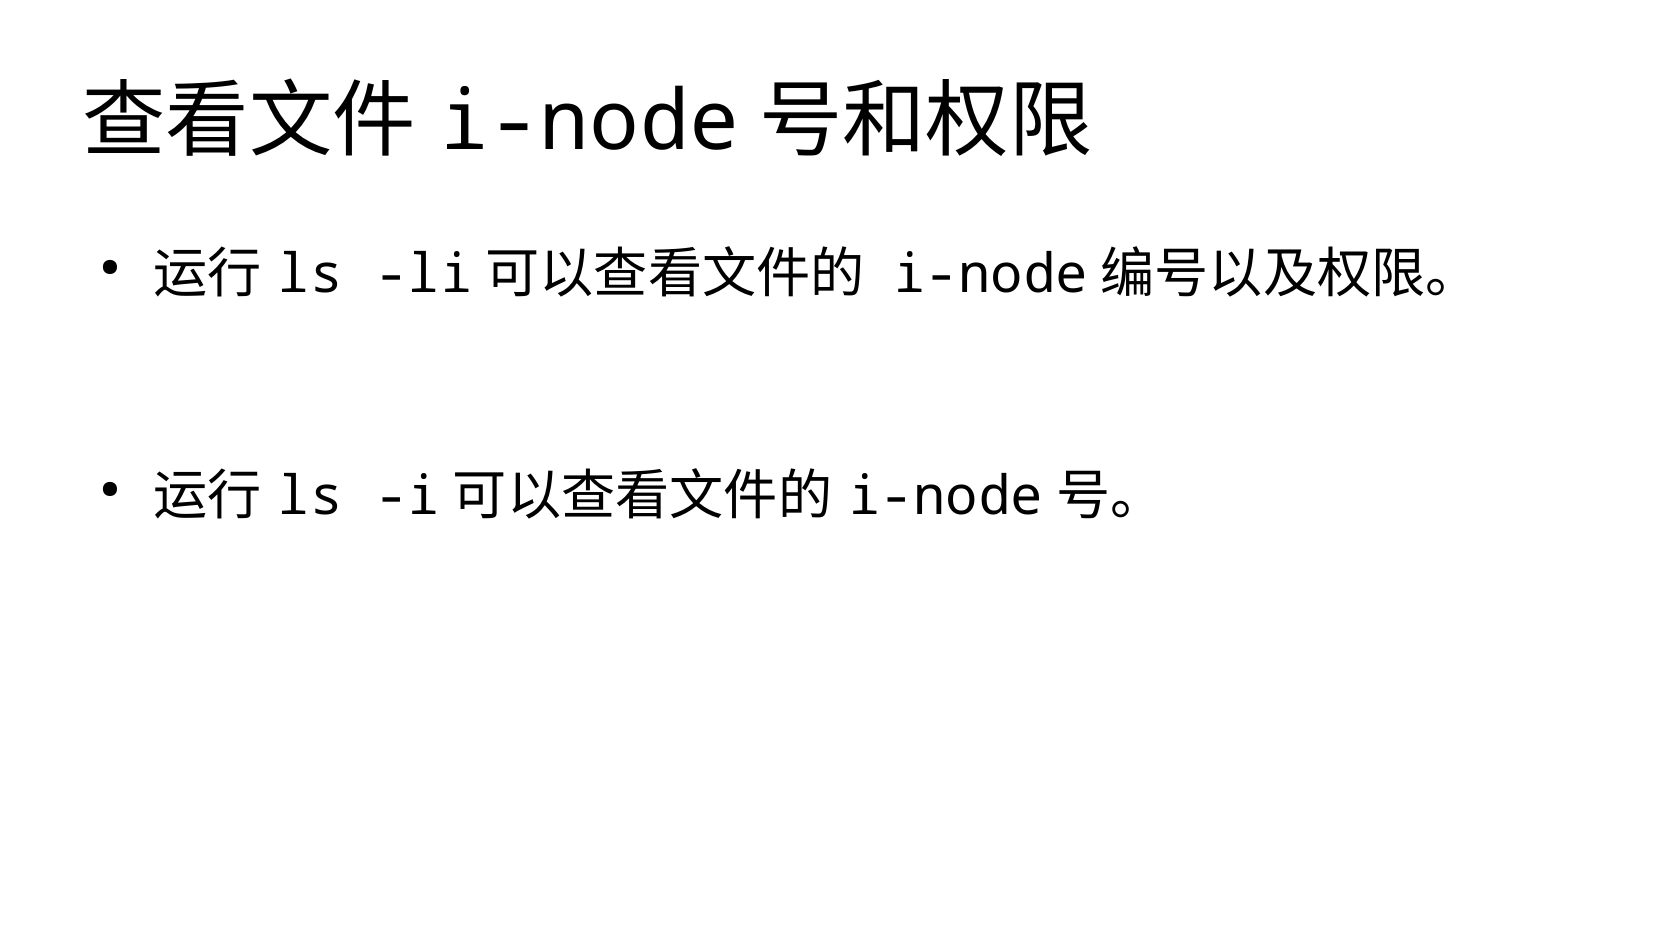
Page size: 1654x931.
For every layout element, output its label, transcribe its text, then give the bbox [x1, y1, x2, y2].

list 运行ls -li可以查看文件的 i-node编号以及权限。 运行ls -i可以查看文件的i-node号。 [82, 217, 1571, 758]
title 查看文件i-node号和权限 [82, 37, 1571, 189]
